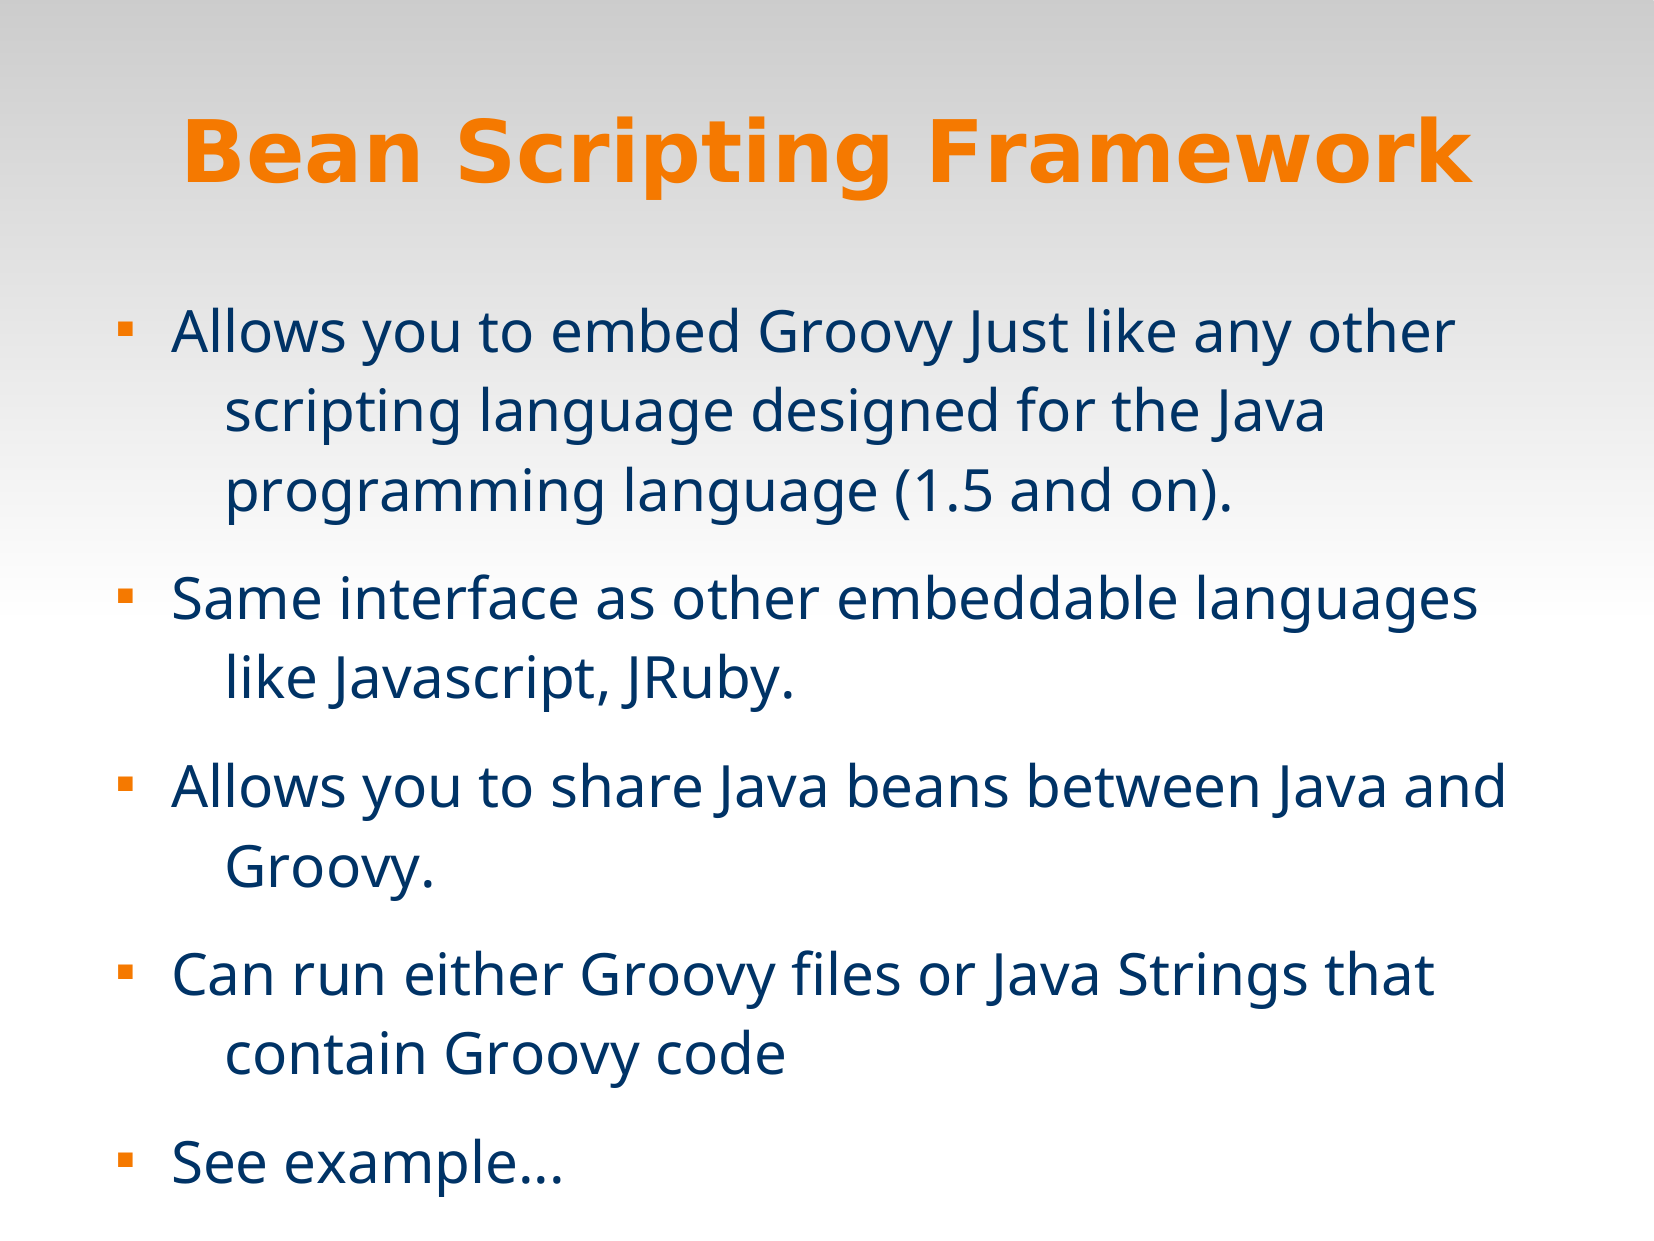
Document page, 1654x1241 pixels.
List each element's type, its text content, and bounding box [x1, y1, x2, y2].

title Bean Scripting Framework [82, 49, 1571, 257]
list Allows you to embed Groovy Just like any other scripting language designed for the Java programming language (1.5 and on). Same interface as other embeddable languages like Javascript, JRuby. Allows you to share Java beans between Java and Groovy. Can run either Groovy files or Java Strings that contain Groovy code See example... [82, 290, 1571, 1109]
